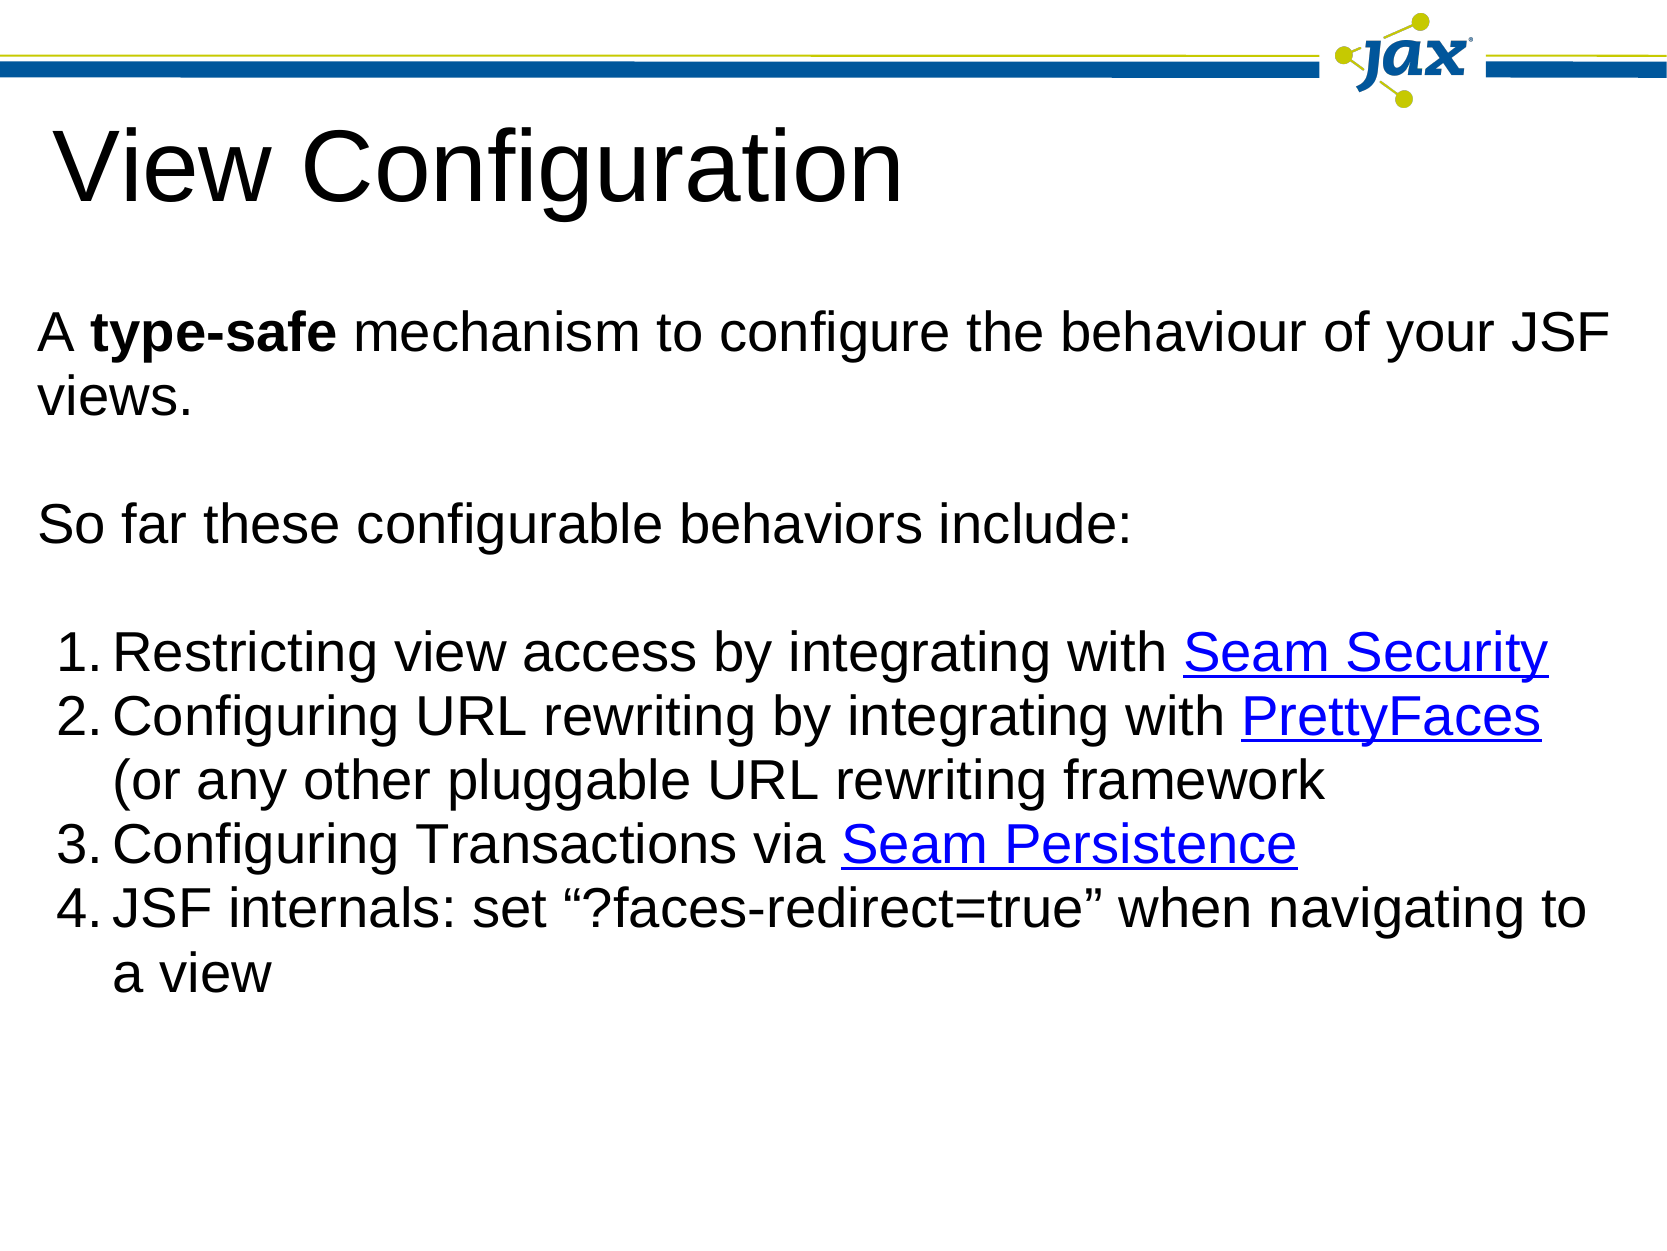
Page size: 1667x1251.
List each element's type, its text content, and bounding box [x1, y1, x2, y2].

list A type-safe mechanism to configure the behaviour of your JSF views. So far these configurable behaviors include: Restricting view access by integrating with Seam Security Configuring URL rewriting by integrating with PrettyFaces (or any other pluggable URL rewriting framework Configuring Transactions via Seam Persistence JSF internals: set “?faces-redirect=true” when navigating to a view [37, 300, 1613, 1126]
picture [1335, 13, 1473, 91]
title View Configuration [37, 91, 1651, 230]
